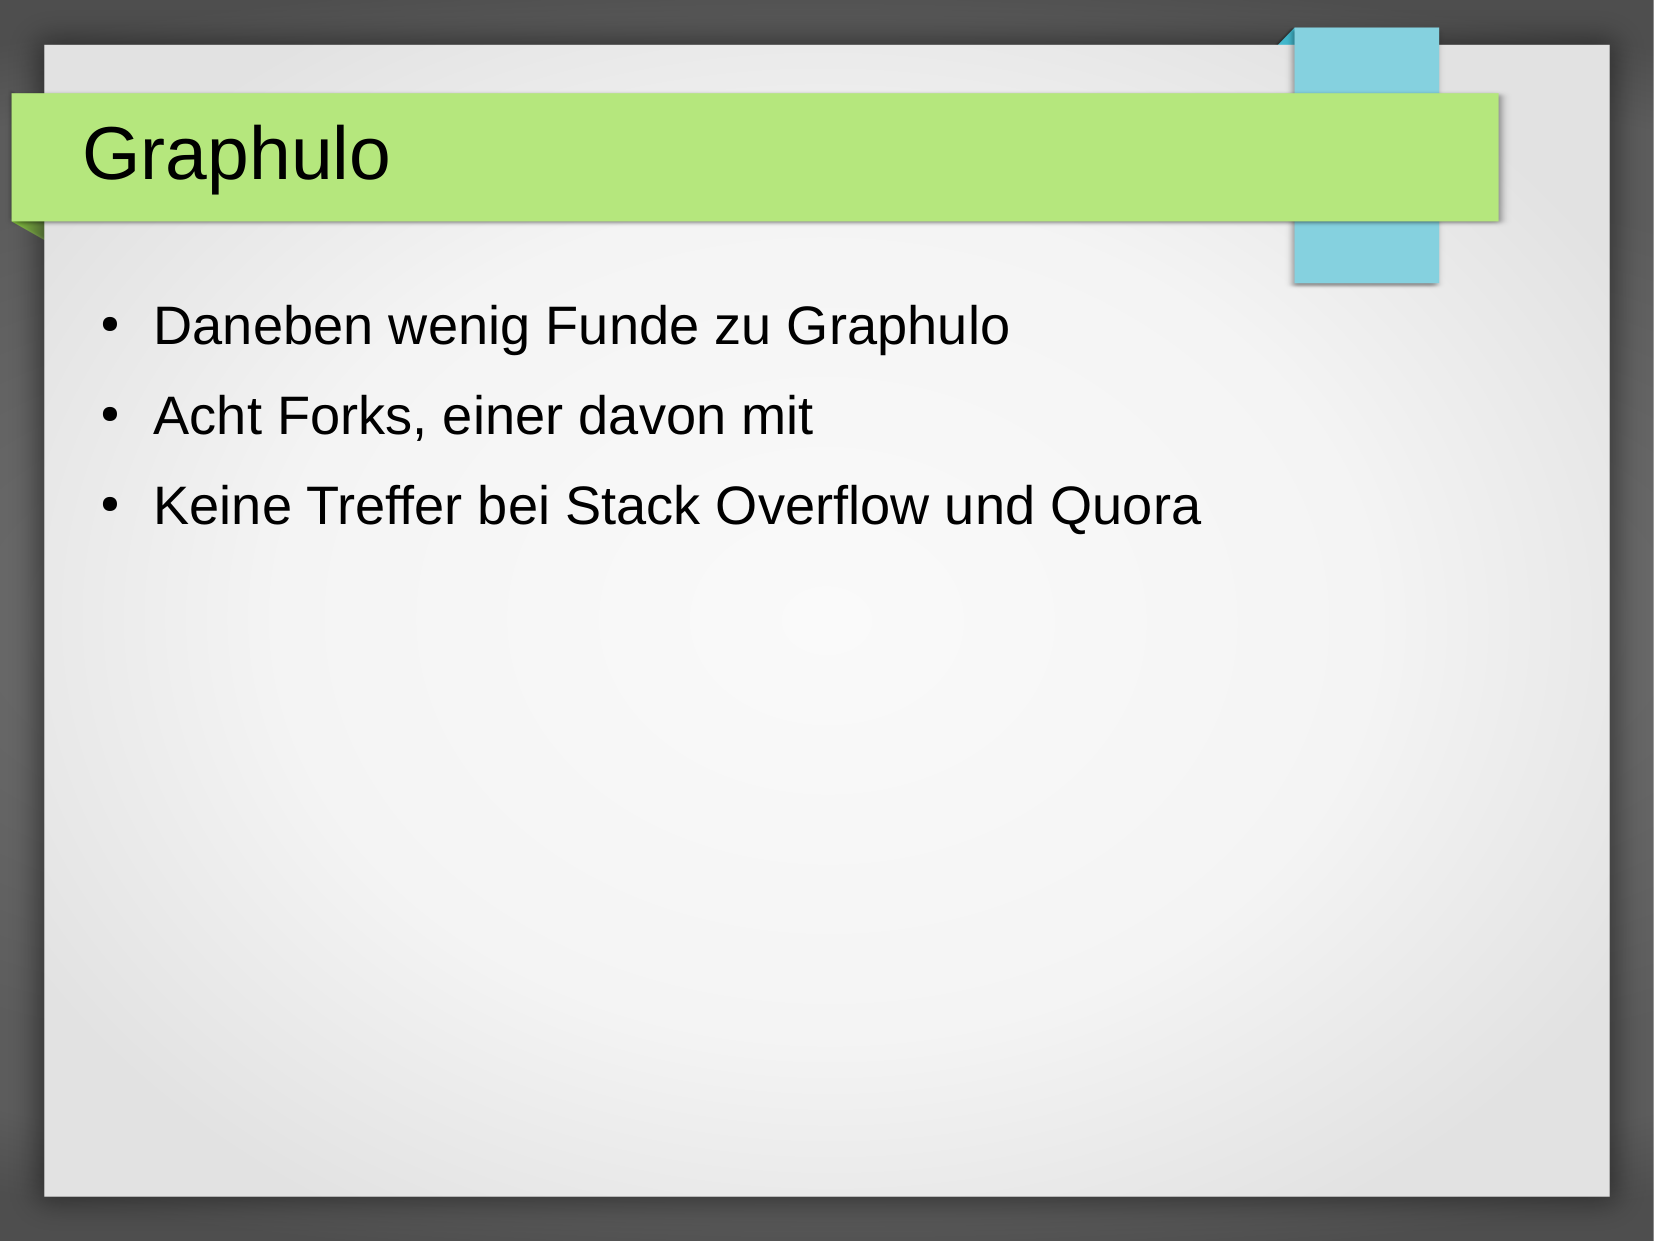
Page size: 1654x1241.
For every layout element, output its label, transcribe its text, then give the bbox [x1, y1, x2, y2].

list Daneben wenig Funde zu Graphulo Acht Forks, einer davon mit Keine Treffer bei Stack Overflow und Quora [82, 295, 1571, 1015]
title Graphulo [82, 94, 1264, 213]
picture [0, 0, 1654, 1241]
